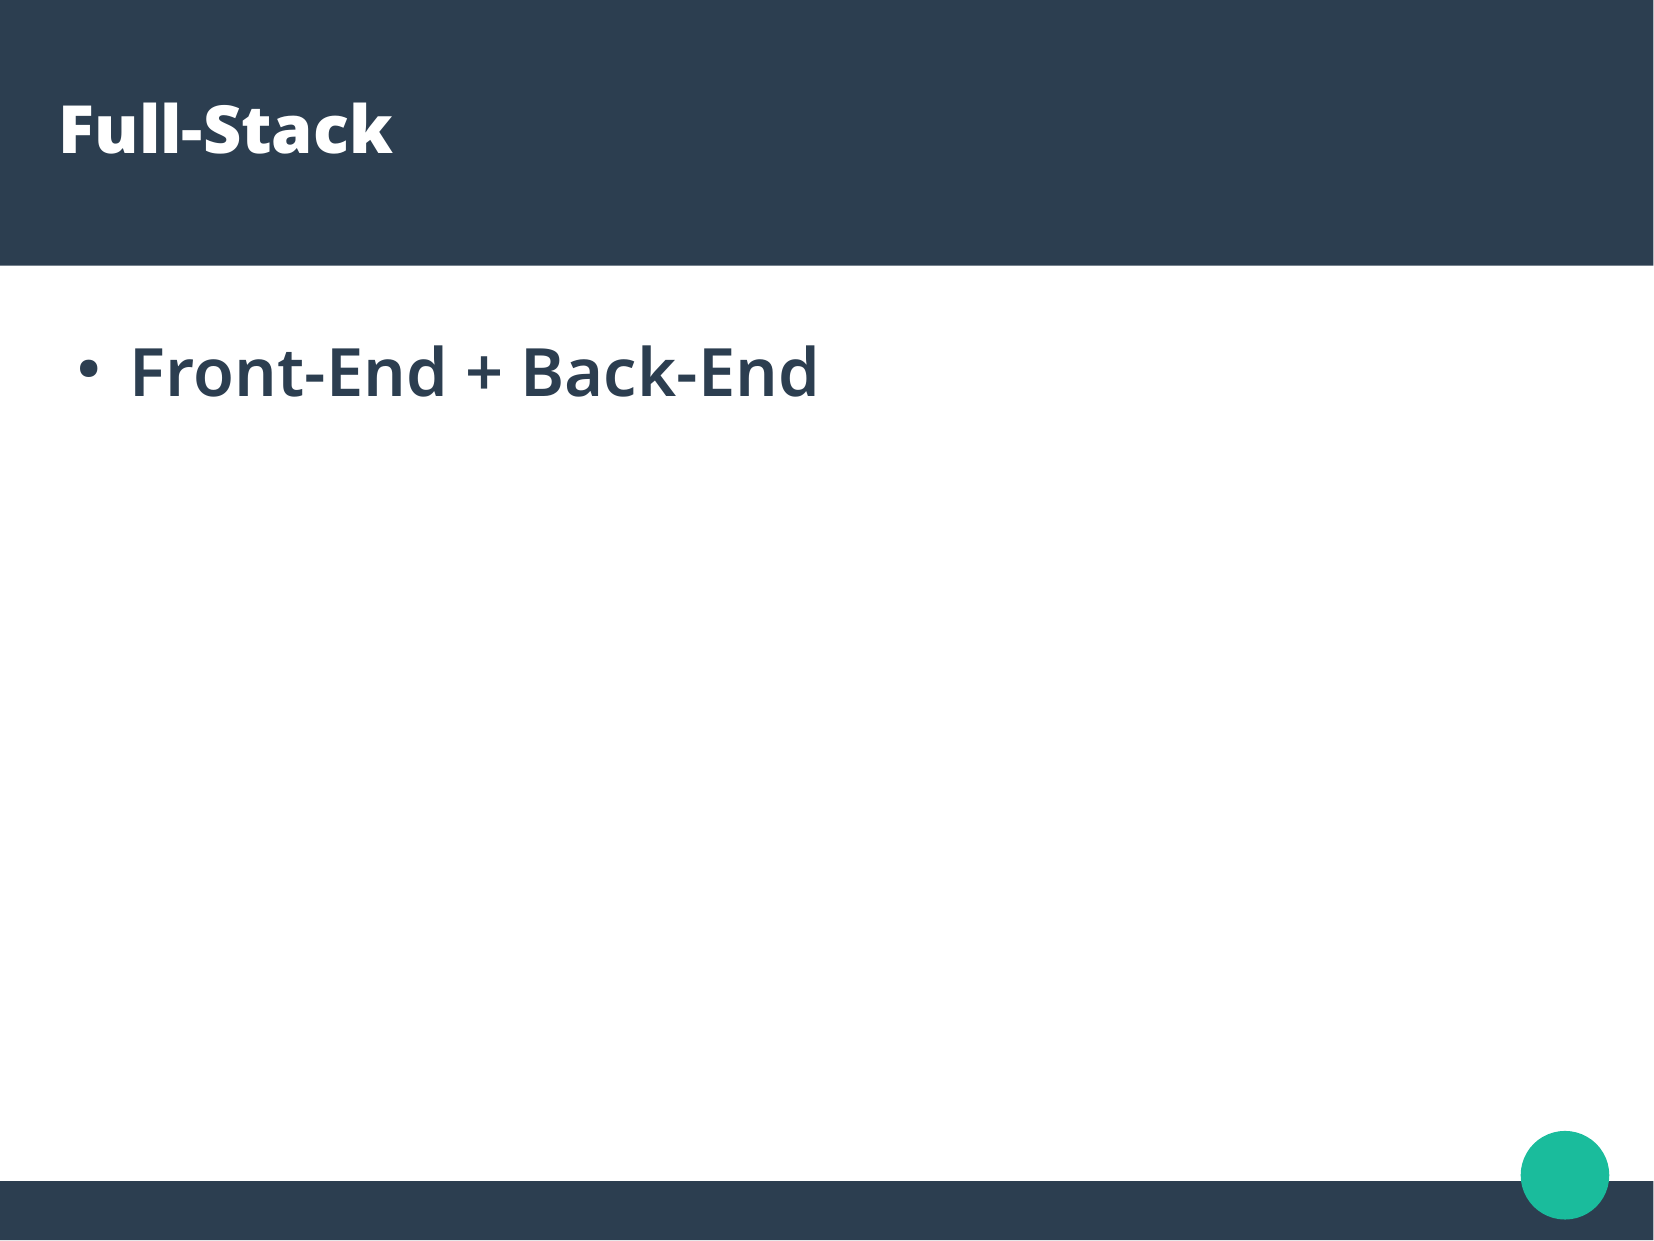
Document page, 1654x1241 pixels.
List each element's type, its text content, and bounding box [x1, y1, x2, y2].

title Full-Stack [59, 49, 1595, 207]
list Front-End + Back-End [59, 324, 1595, 1152]
